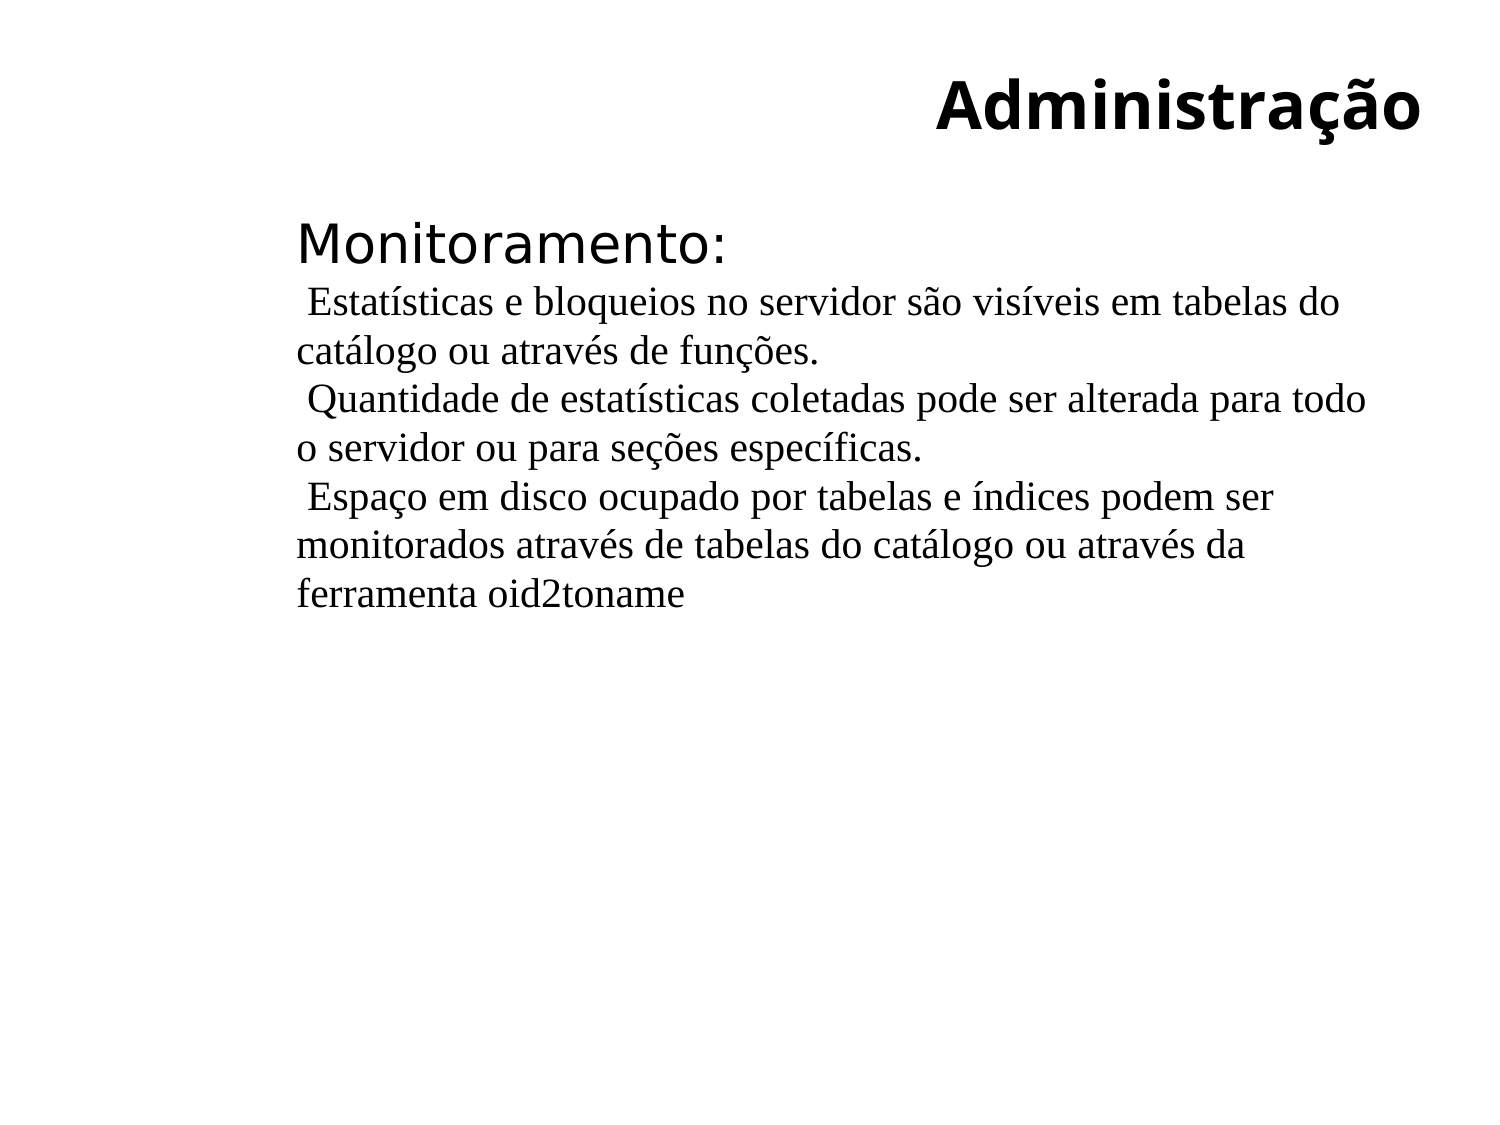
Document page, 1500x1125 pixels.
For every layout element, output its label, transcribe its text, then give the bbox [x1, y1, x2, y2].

text_box Administração [475, 50, 1438, 152]
text_box Monitoramento: Estatísticas e bloqueios no servidor são visíveis em tabelas do catálogo ou através de funções. Quantidade de estatísticas coletadas pode ser alterada para todo o servidor ou para seções específicas. Espaço em disco ocupado por tabelas e índices podem ser monitorados através de tabelas do catálogo ou através da ferramenta oid2toname [281, 202, 1407, 652]
